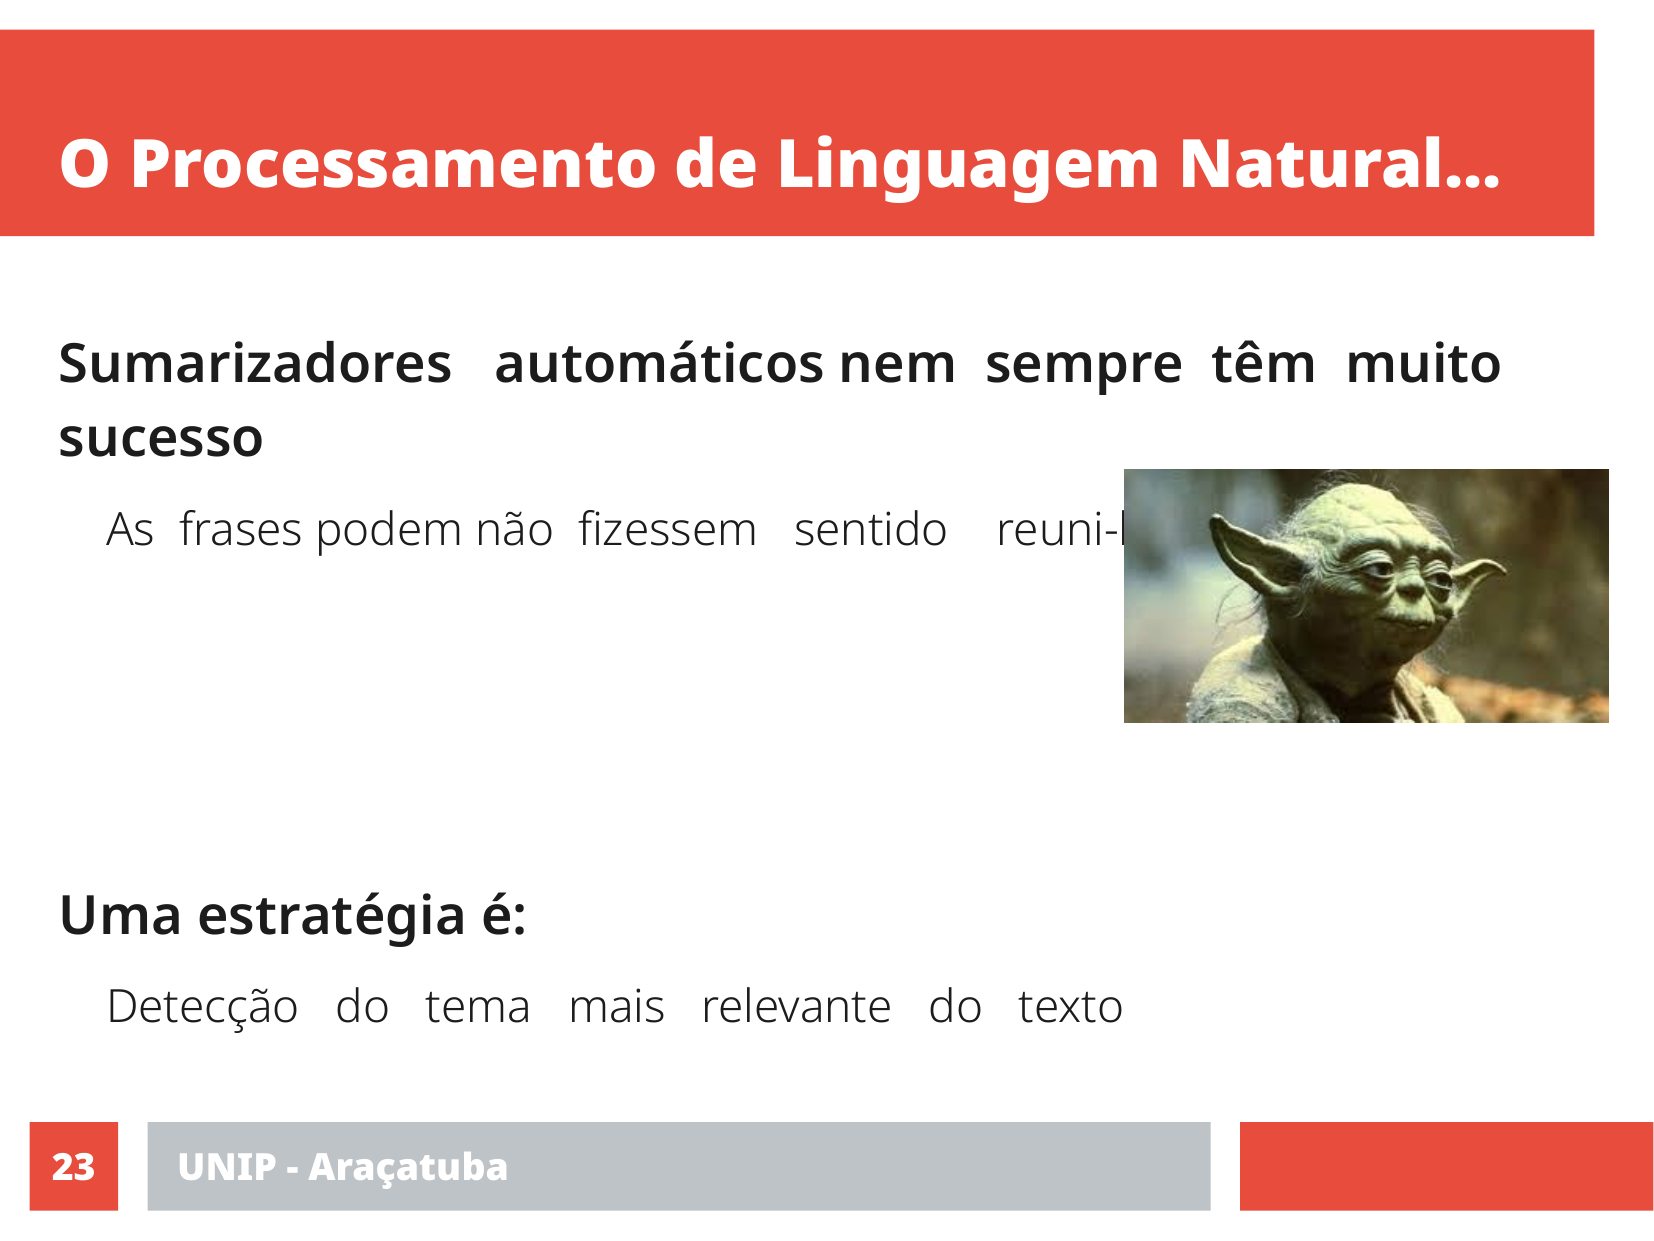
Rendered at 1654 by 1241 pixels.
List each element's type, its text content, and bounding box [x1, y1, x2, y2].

list Sumarizadores automáticos nem sempre têm muito sucesso As frases podem não fizessem sentido reuni-las. Uma estratégia é: Detecção do tema mais relevante do texto [59, 324, 1565, 1093]
picture [1124, 469, 1609, 723]
title O Processamento de Linguagem Natural... [59, 59, 1595, 207]
